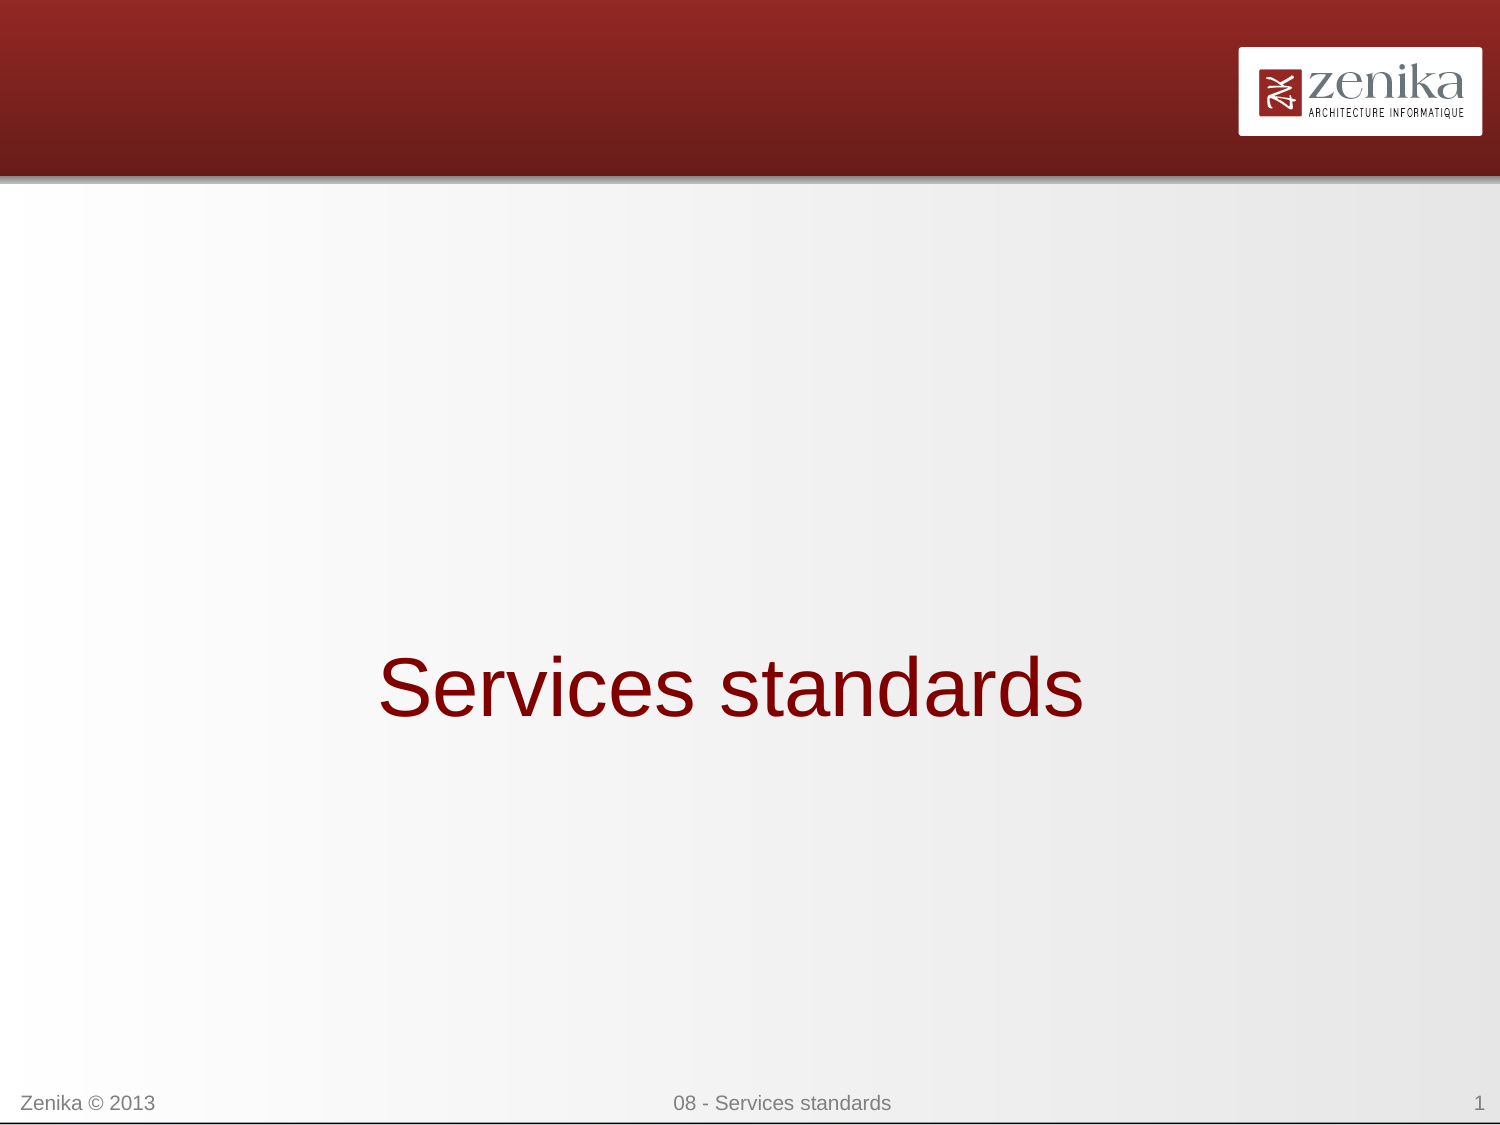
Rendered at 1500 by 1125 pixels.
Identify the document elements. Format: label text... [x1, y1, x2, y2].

picture [1257, 58, 1464, 125]
subtitle Services standards [50, 249, 1435, 1079]
